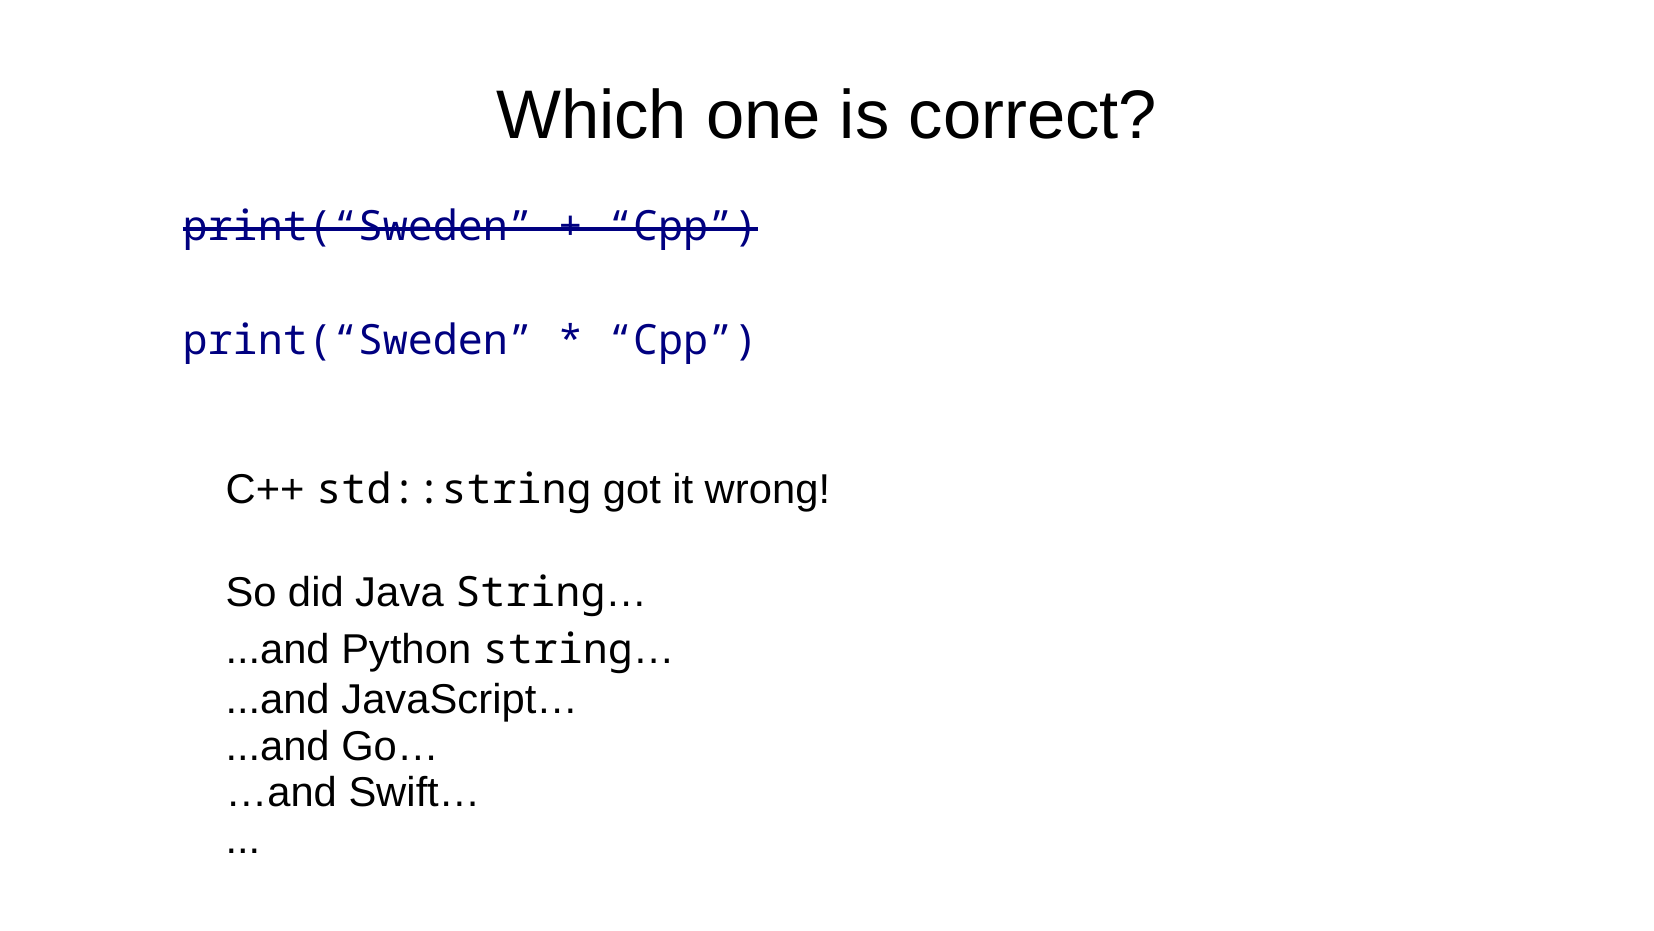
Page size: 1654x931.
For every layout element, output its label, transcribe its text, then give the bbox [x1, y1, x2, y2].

list print(“Sweden” + “Cpp”) print(“Sweden” * “Cpp”) [82, 195, 1571, 735]
title Which one is correct? [82, 37, 1572, 193]
text_box C++ std::string got it wrong! So did Java String… ...and Python string… ...and JavaScript… ...and Go… …and Swift… ... [75, 390, 1564, 931]
